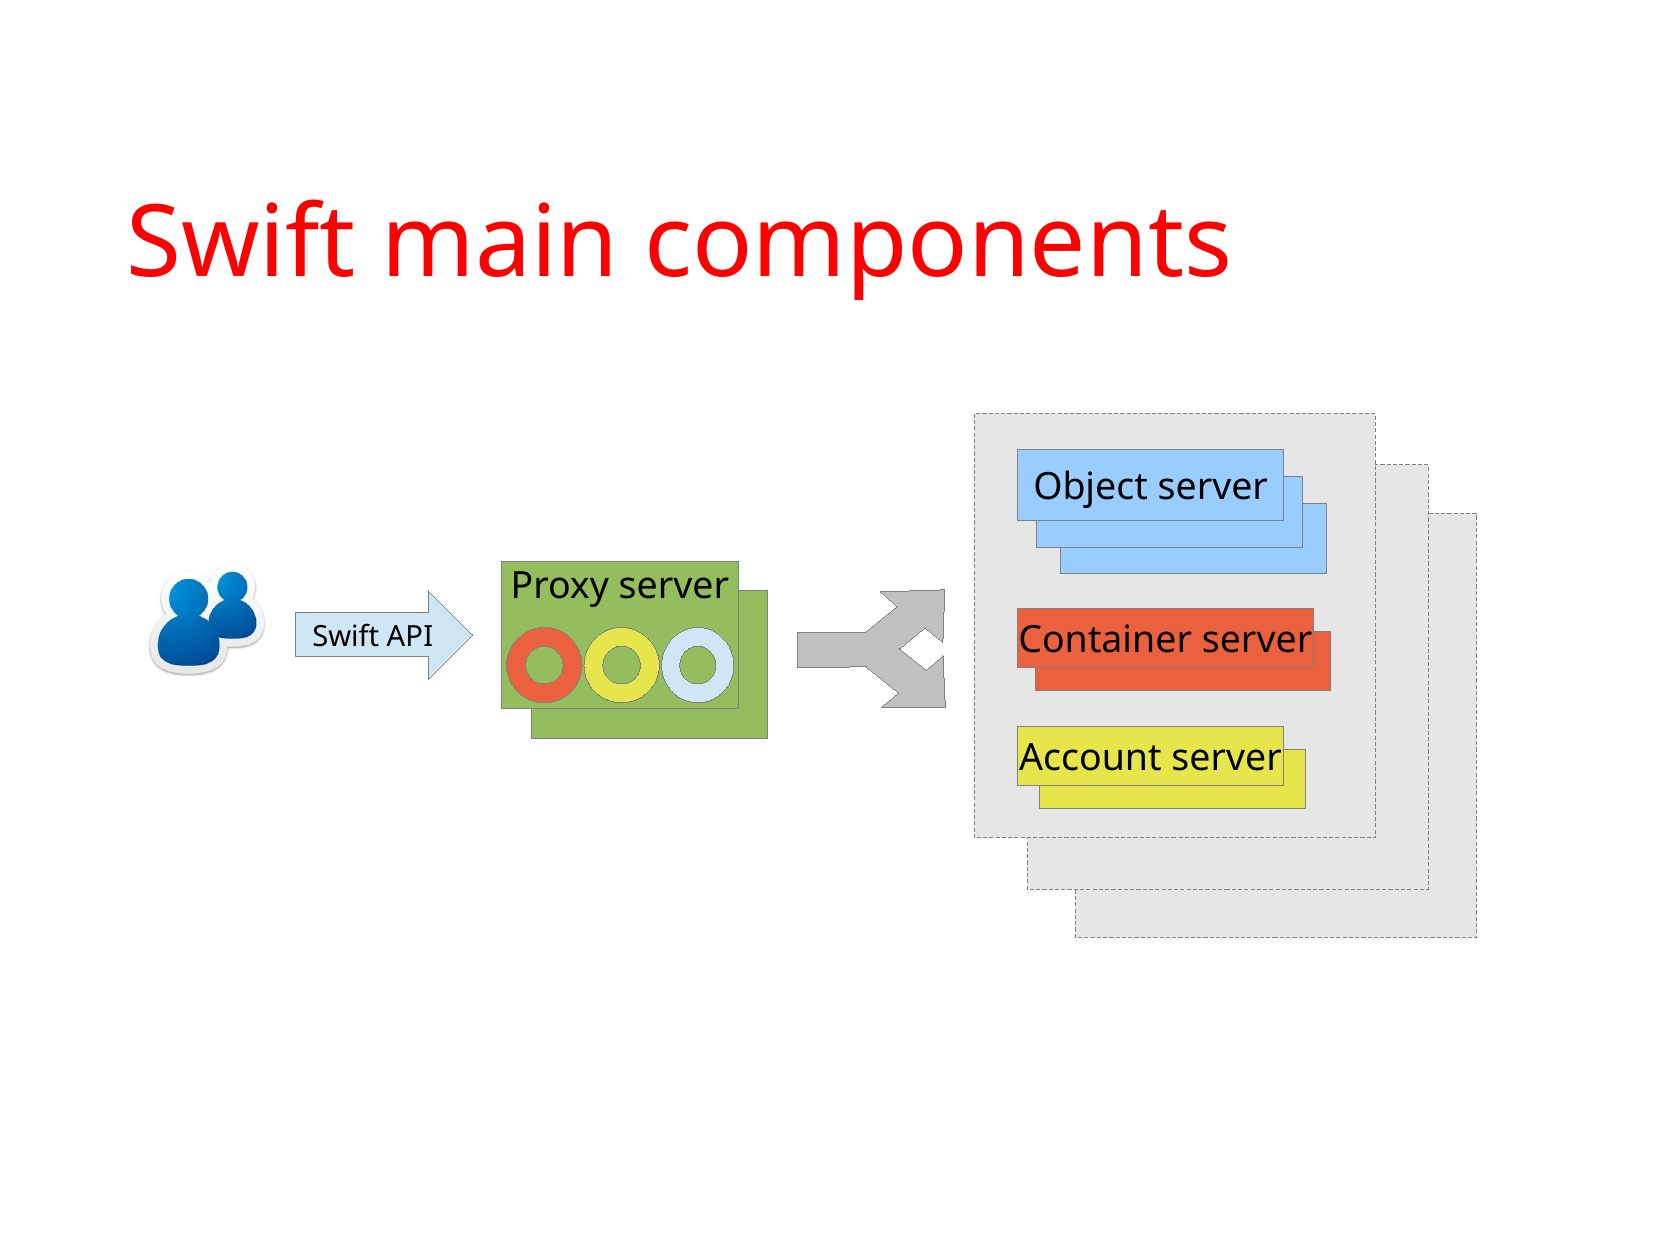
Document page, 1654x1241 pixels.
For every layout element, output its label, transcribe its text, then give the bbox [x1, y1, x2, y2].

text_box Account server [1017, 726, 1284, 786]
title Swift main components [118, 147, 1595, 325]
text_box Swift API [295, 590, 473, 680]
text_box [974, 413, 1477, 938]
text_box Proxy server [501, 561, 739, 709]
text_box [506, 627, 660, 703]
text_box Container server [1017, 608, 1314, 668]
text_box [661, 627, 734, 703]
picture [147, 560, 266, 680]
text_box [531, 590, 768, 739]
text_box [797, 589, 946, 708]
text_box Object server [1017, 449, 1284, 521]
